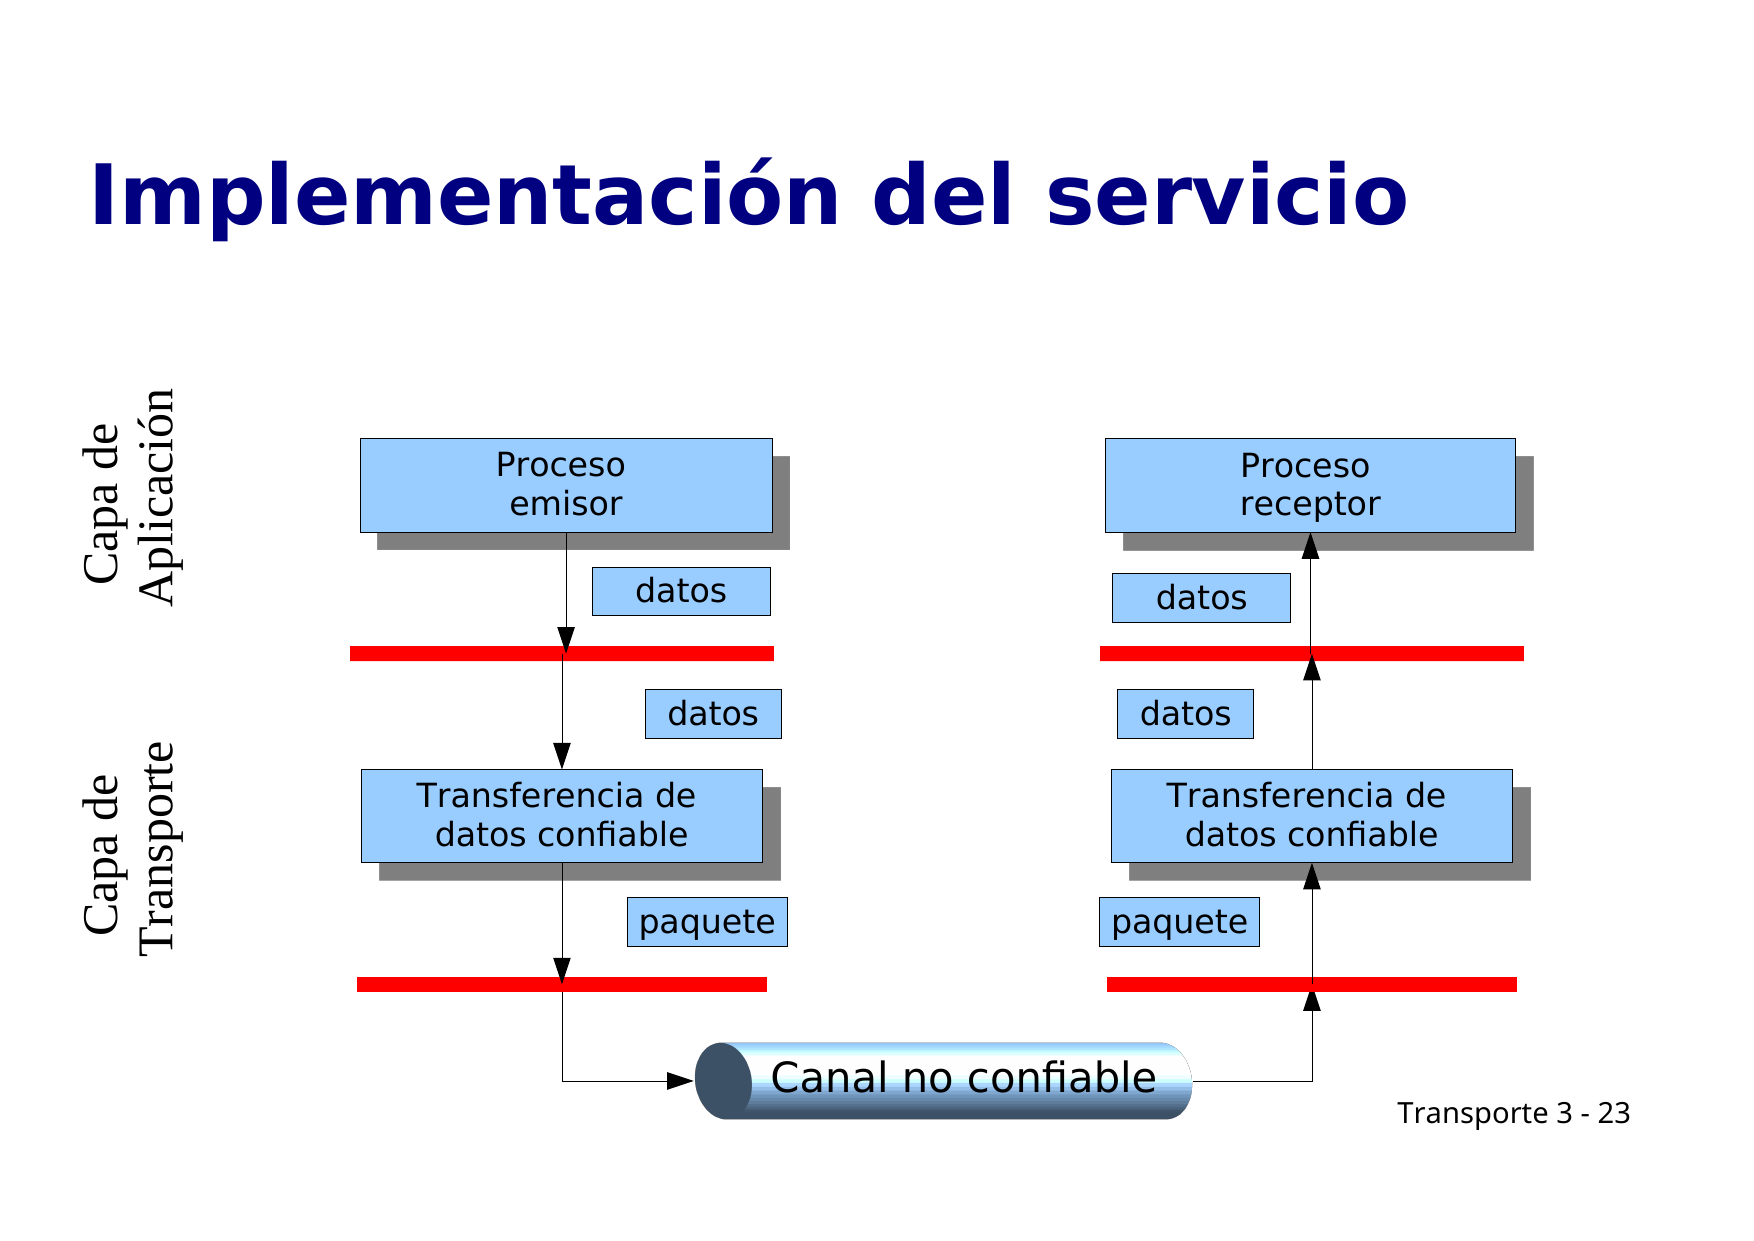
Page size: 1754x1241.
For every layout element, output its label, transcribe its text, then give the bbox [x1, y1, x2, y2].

title Implementación del servicio [88, 95, 1654, 298]
text_box Proceso emisor [360, 438, 773, 533]
text_box paquete [1099, 897, 1260, 947]
text_box Transferencia de datos confiable [1111, 769, 1513, 863]
text_box datos [645, 689, 782, 739]
text_box datos [1117, 689, 1254, 739]
text_box Canal no confiable [755, 1046, 1173, 1111]
text_box Capa de Aplicación [65, 373, 219, 623]
text_box datos [592, 567, 771, 616]
text_box Transferencia de datos confiable [361, 769, 763, 863]
text_box datos [1112, 573, 1291, 623]
text_box paquete [627, 897, 788, 947]
text_box Proceso receptor [1105, 438, 1516, 533]
text_box Capa de Transporte [65, 725, 219, 973]
